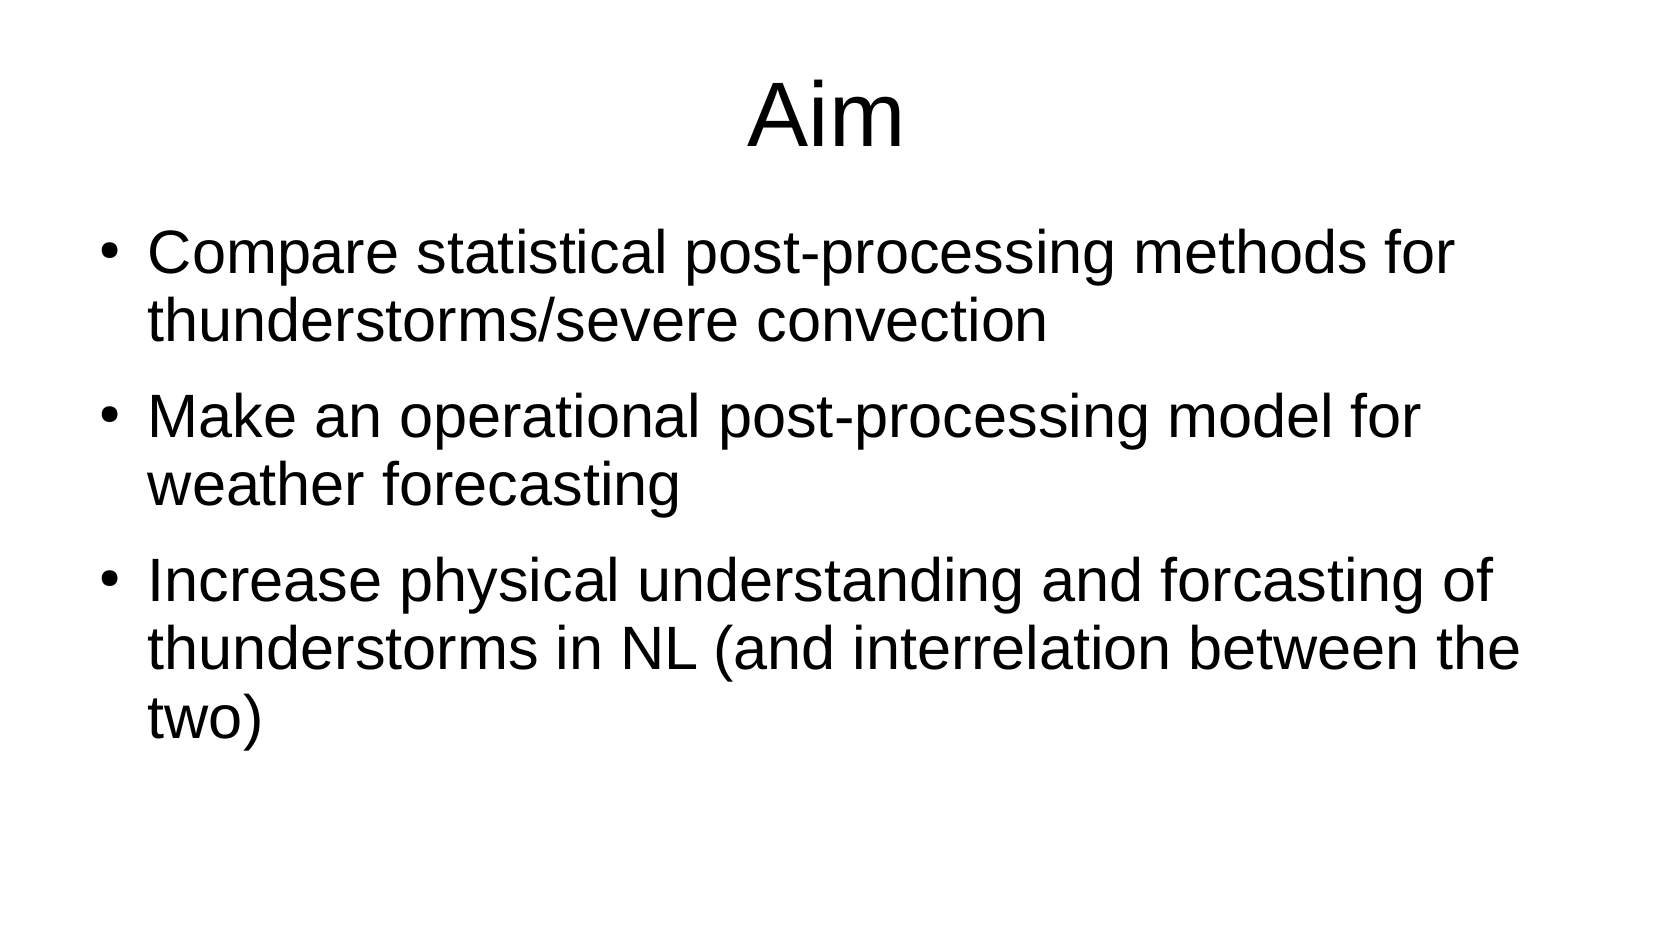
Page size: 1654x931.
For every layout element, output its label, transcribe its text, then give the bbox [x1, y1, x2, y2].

title Aim [82, 37, 1571, 193]
list Compare statistical post-processing methods for thunderstorms/severe convection Make an operational post-processing model for weather forecasting Increase physical understanding and forcasting of thunderstorms in NL (and interrelation between the two) [82, 217, 1571, 758]
